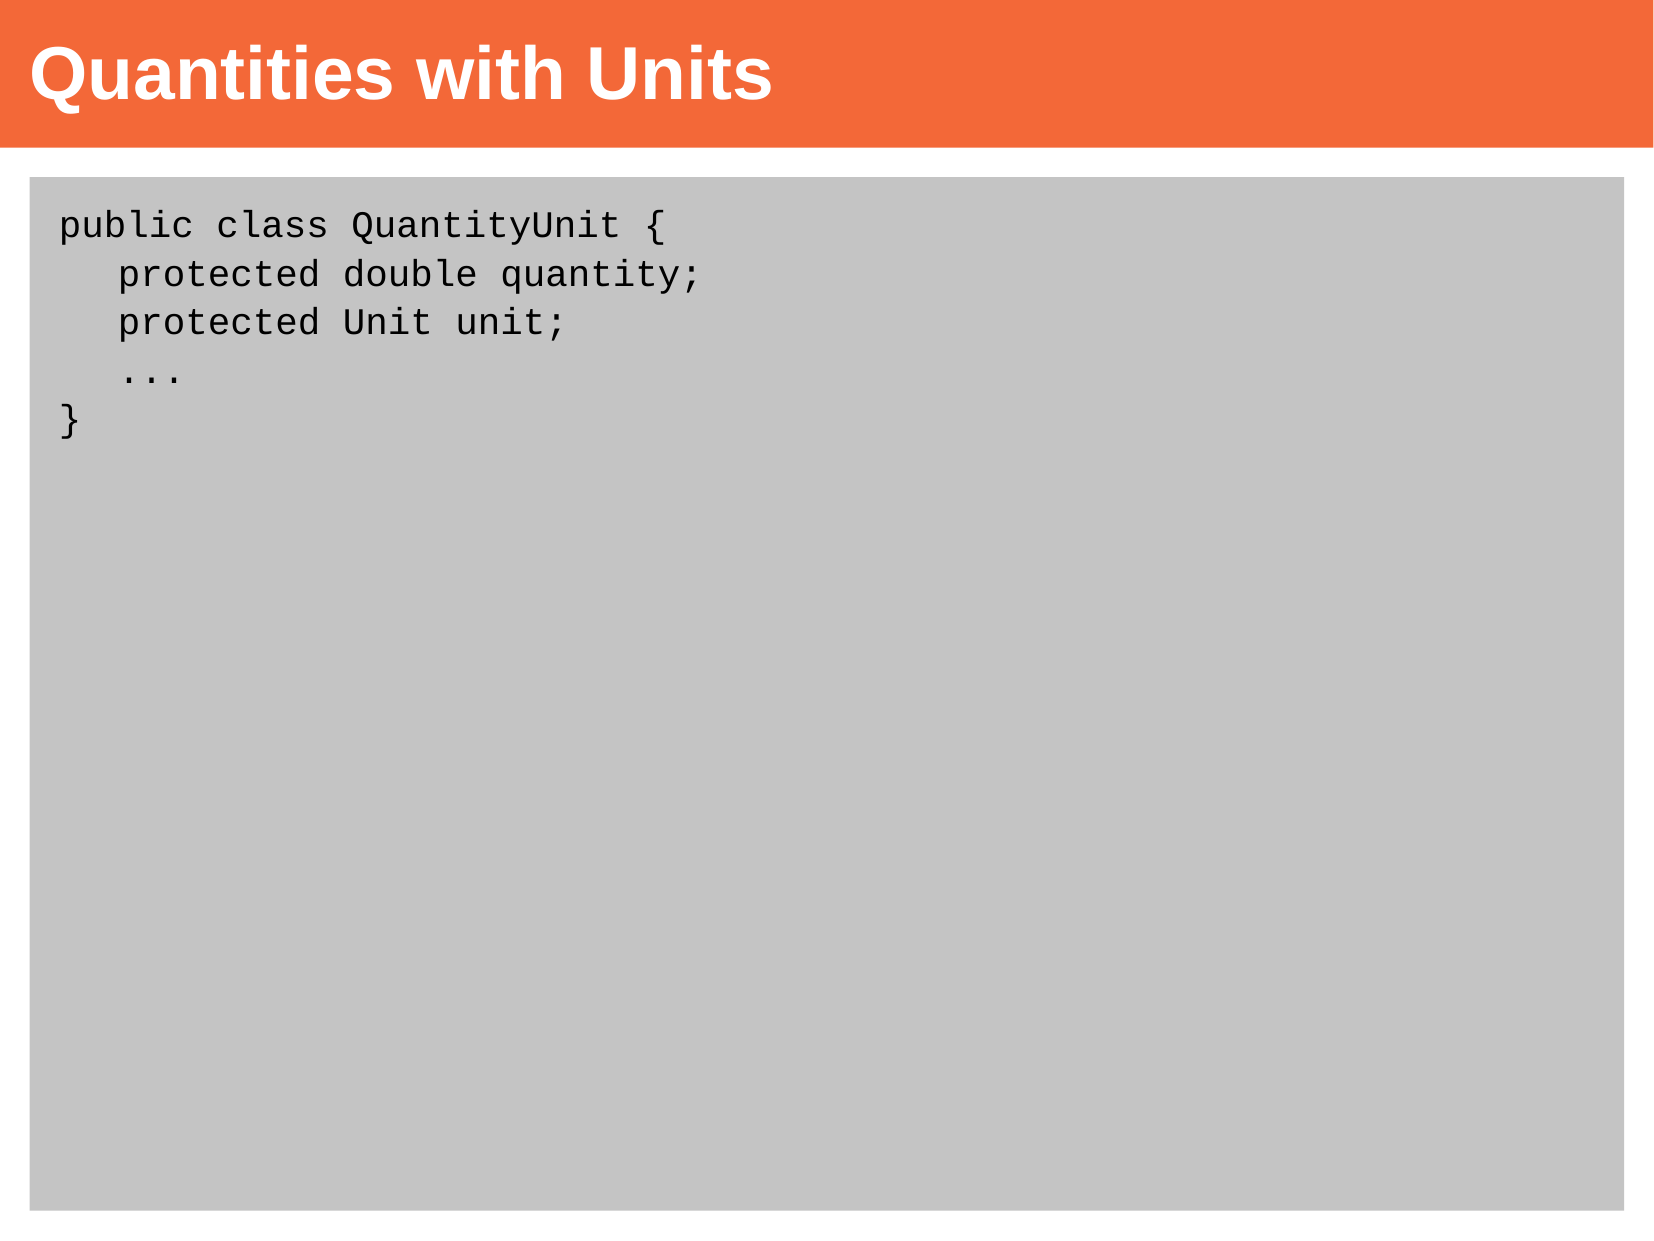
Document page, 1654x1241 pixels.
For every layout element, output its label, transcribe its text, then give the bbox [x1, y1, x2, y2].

title Quantities with Units [0, 0, 1654, 148]
list public class QuantityUnit { protected double quantity; protected Unit unit; ... } [29, 177, 1625, 1211]
